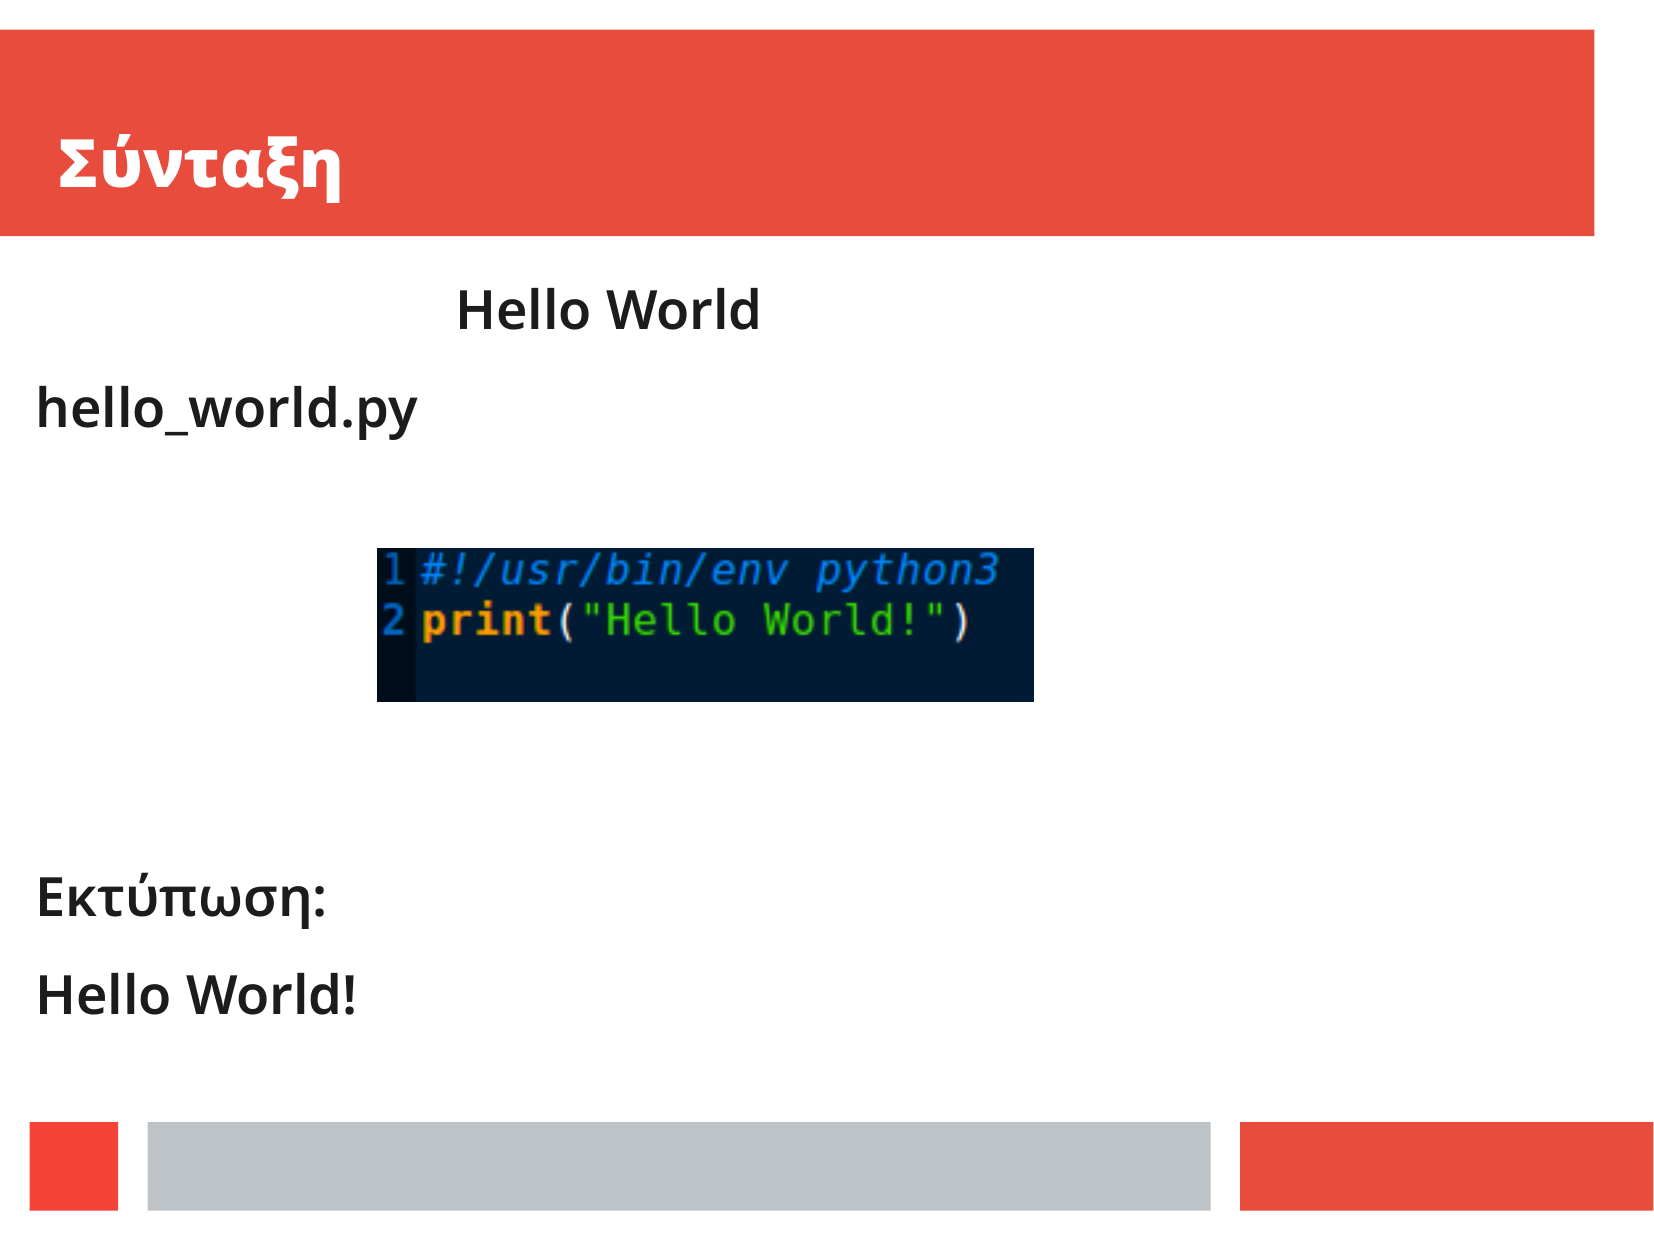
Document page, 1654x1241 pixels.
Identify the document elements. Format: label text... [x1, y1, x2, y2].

list Hello World hello_world.py Εκτύπωση: Hello World! [35, 271, 1619, 1093]
title Σύνταξη [59, 59, 1595, 207]
picture [377, 548, 1034, 702]
